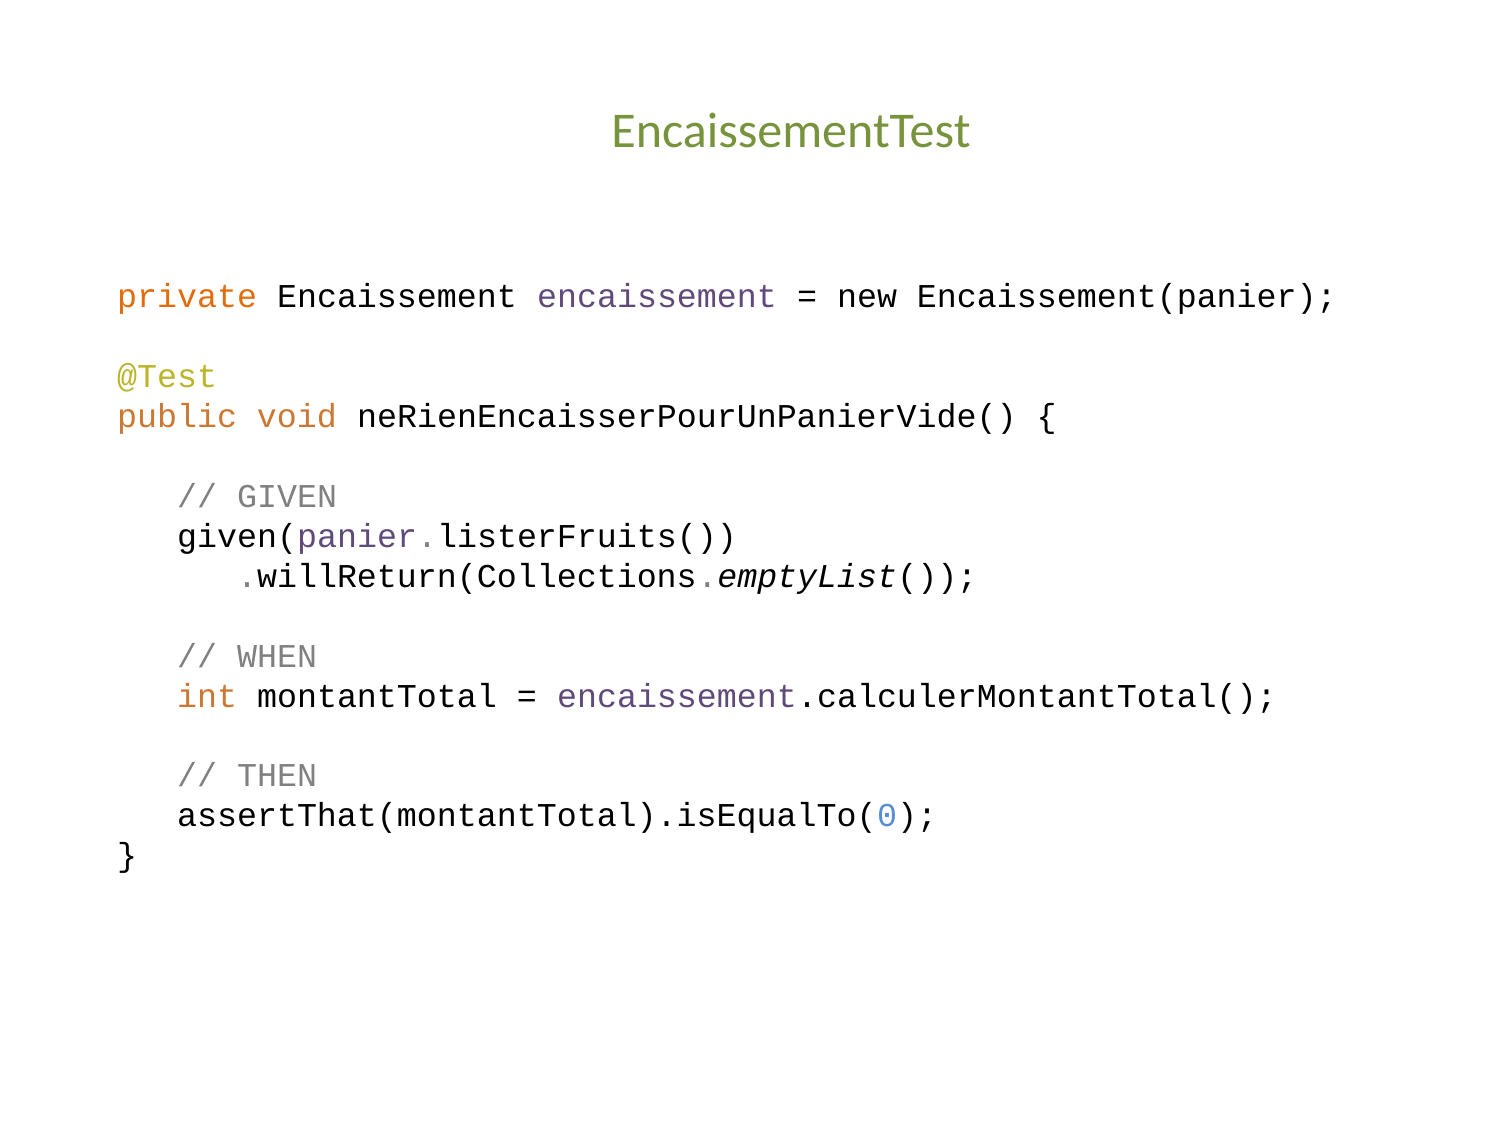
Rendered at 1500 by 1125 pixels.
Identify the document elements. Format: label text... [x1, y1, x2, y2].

text_box EncaissementTest [596, 89, 986, 165]
text_box private Encaissement encaissement = new Encaissement(panier); @Test public void neRienEncaisserPourUnPanierVide() { // GIVEN given(panier.listerFruits()) .willReturn(Collections.emptyList()); // WHEN int montantTotal = encaissement.calculerMontantTotal(); // THEN assertThat(montantTotal).isEqualTo(0); } [102, 267, 1427, 881]
